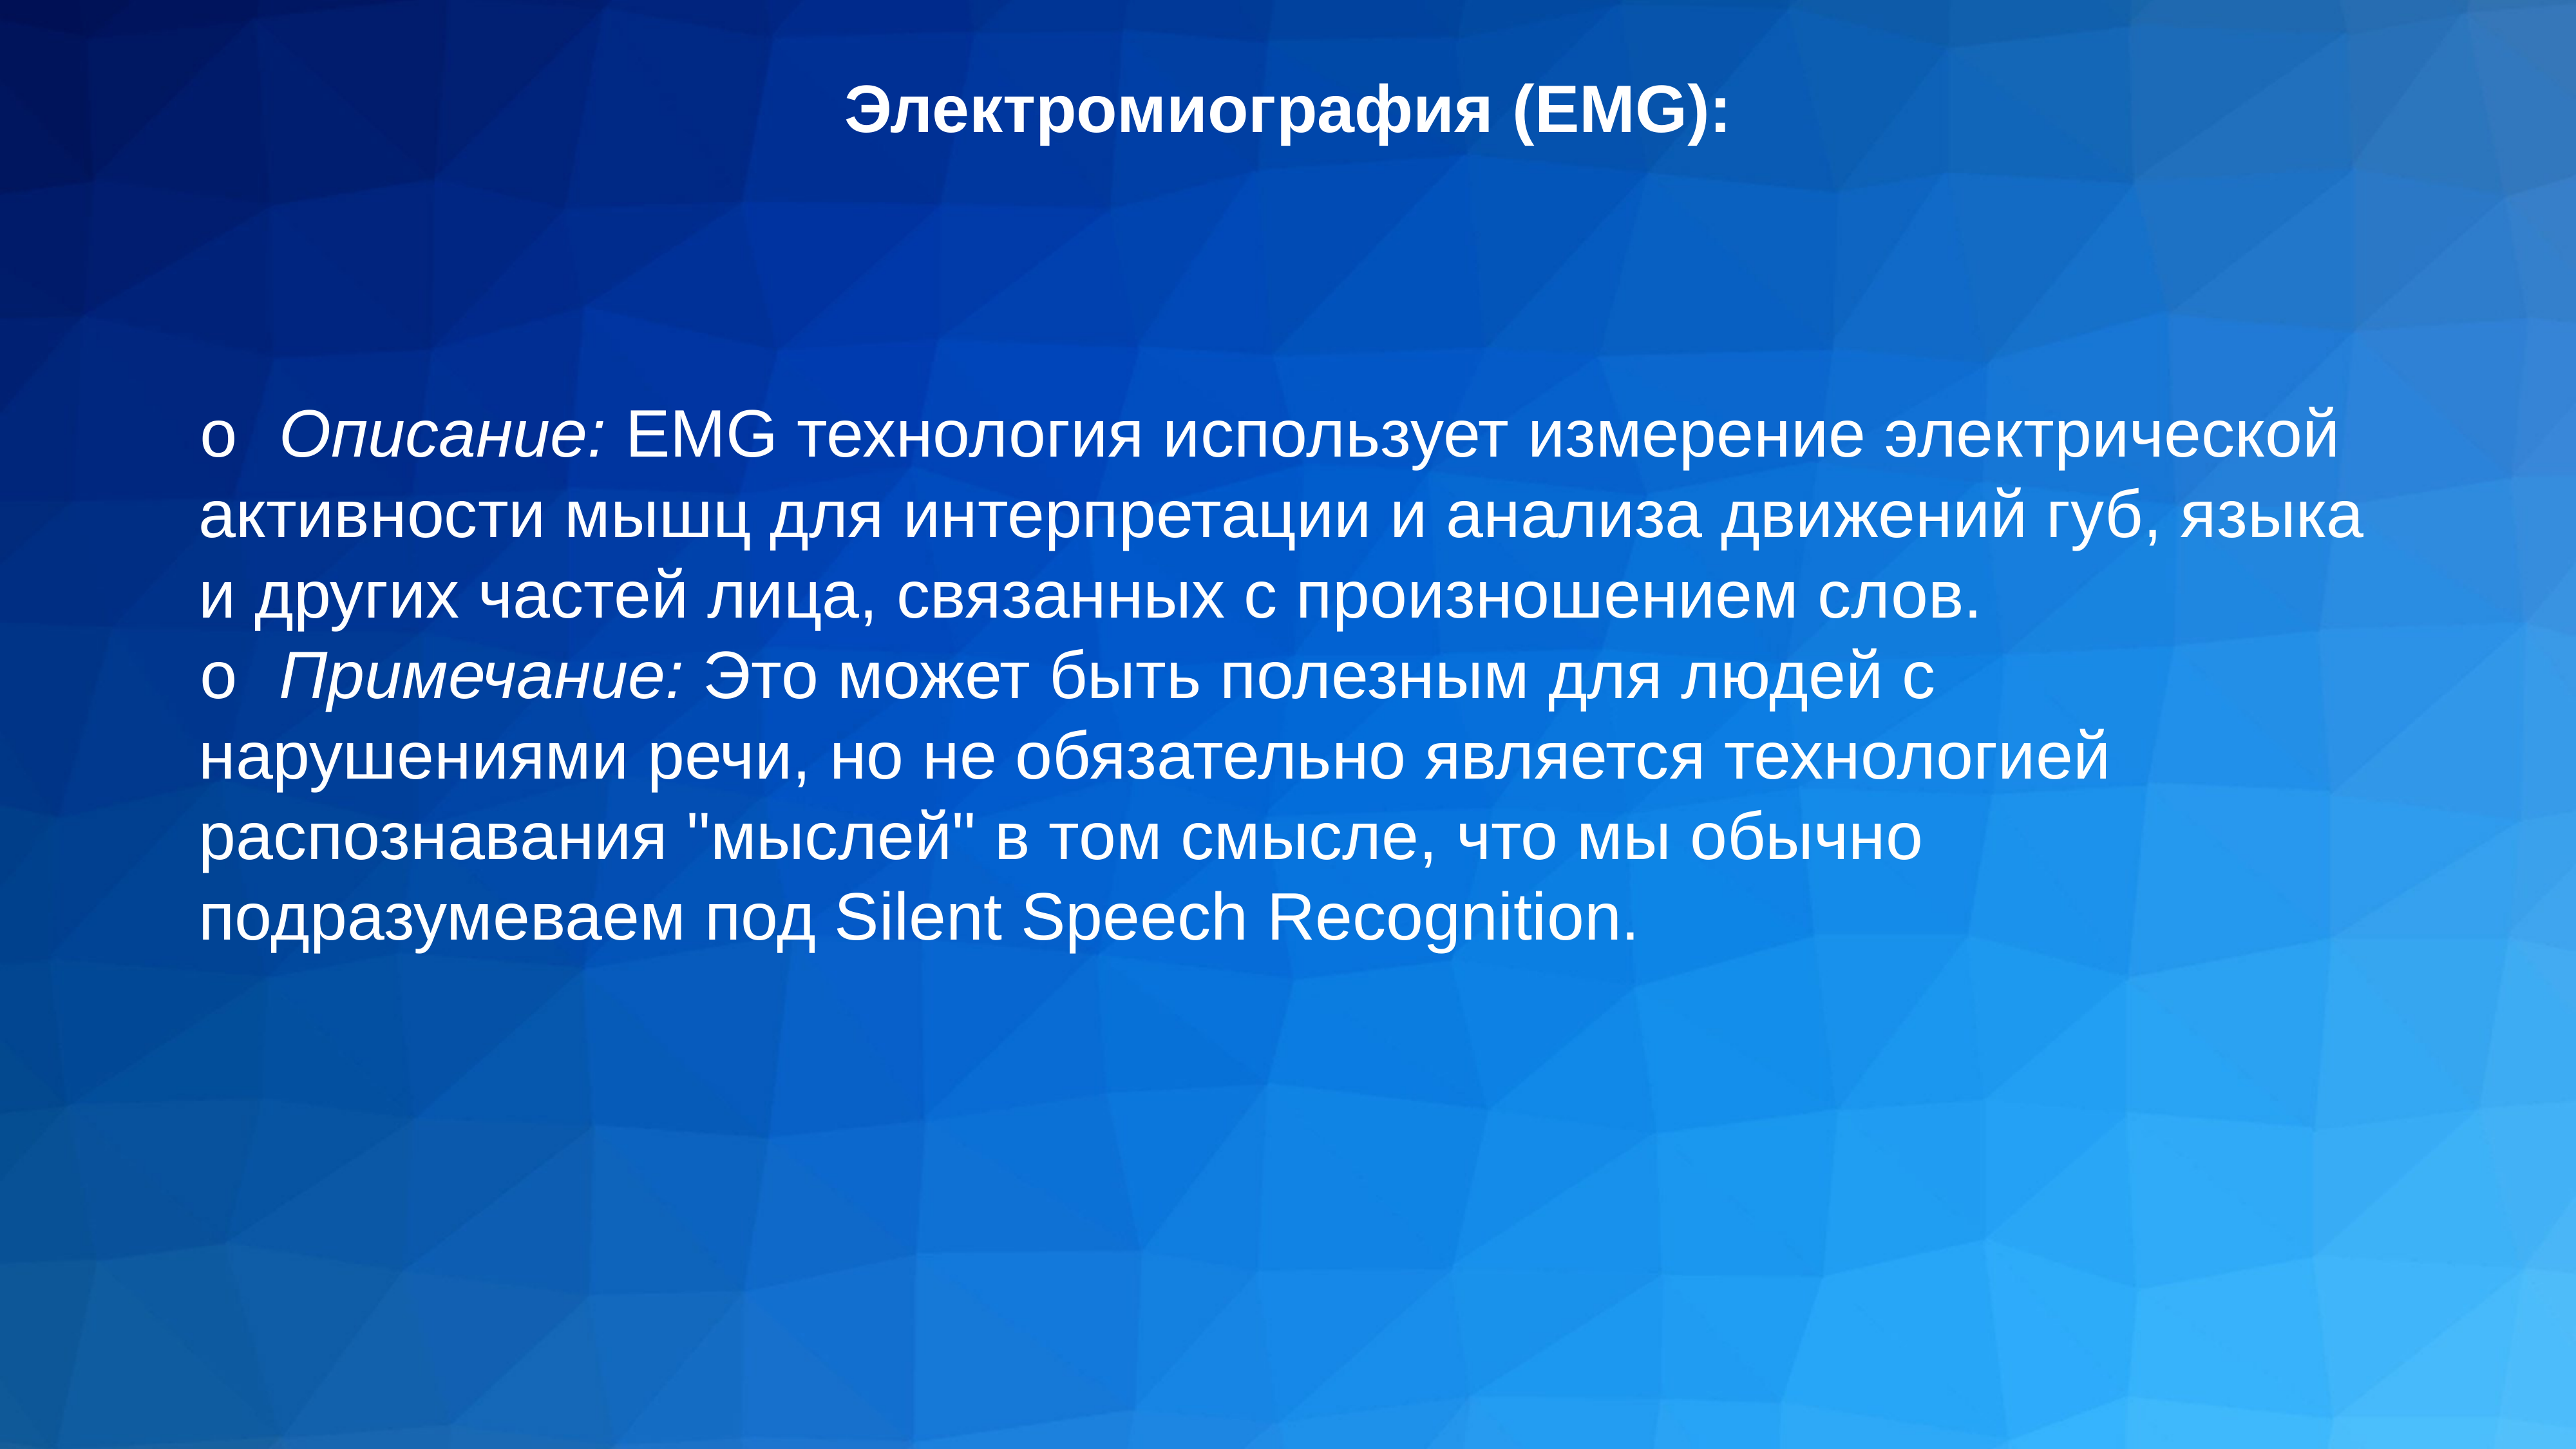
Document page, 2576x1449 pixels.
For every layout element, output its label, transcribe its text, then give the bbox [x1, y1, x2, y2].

list o Описание: EMG технология использует измерение электрической активности мышц для интерпретации и анализа движений губ, языка и других частей лица, связанных с произношением слов. o Примечание: Это может быть полезным для людей с нарушениями речи, но не обязательно является технологией распознавания "мыслей" в том смысле, что мы обычно подразумеваем под Silent Speech Recognition. [189, 384, 2389, 1319]
picture [0, 0, 2576, 1449]
title Электромиография (EMG): [189, 60, 2389, 376]
